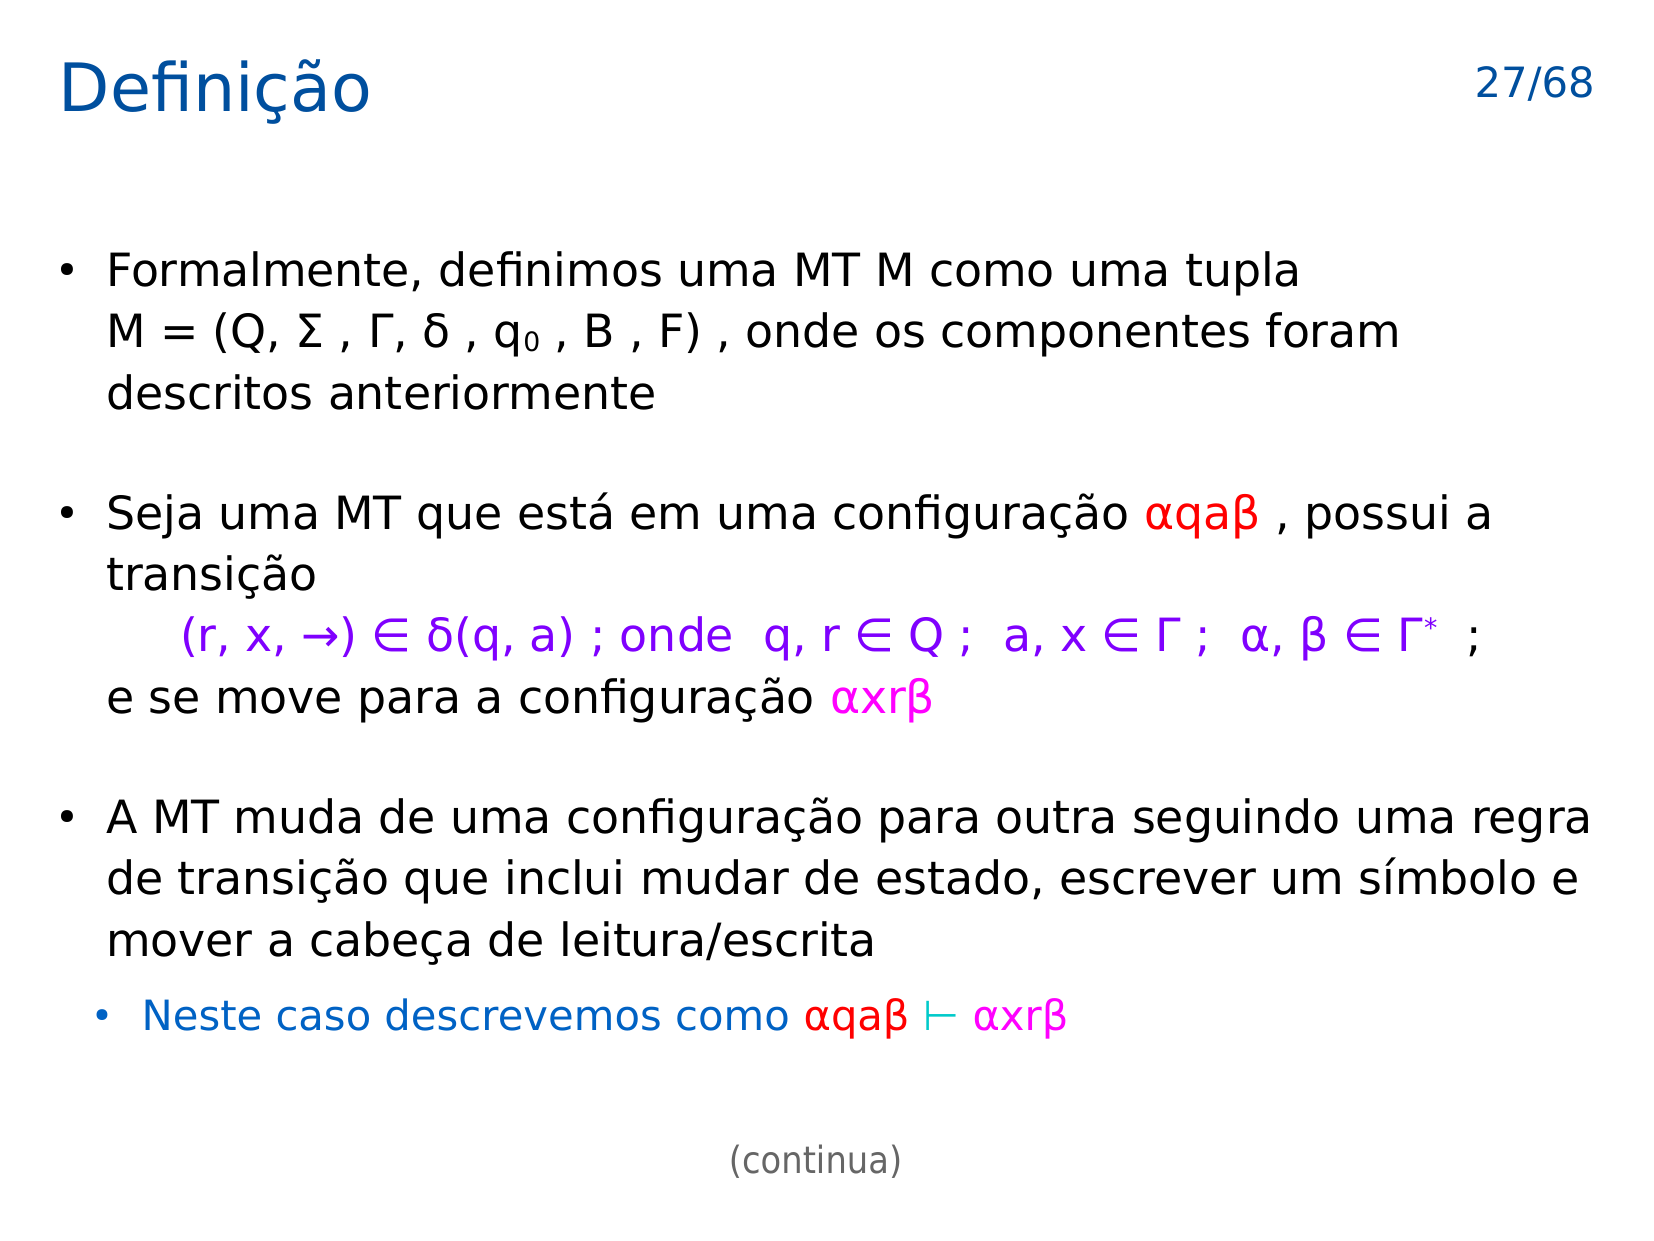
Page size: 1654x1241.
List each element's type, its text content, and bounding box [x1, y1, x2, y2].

title Definição [59, 29, 1625, 148]
text_box (continua) [714, 1131, 918, 1190]
list Formalmente, definimos uma MT M como uma tupla M = (Q, Σ , Γ, δ , q0 , B , F) , onde os componentes foram descritos anteriormente Seja uma MT que está em uma configuração αqaβ , possui a transição (r, x, →) ∈ δ(q, a) ; onde q, r ∈ Q ; a, x ∈ Γ ; α, β ∈ Γ* ; e se move para a configuração αxrβ A MT muda de uma configuração para outra seguindo uma regra de transição que inclui mudar de estado, escrever um símbolo e mover a cabeça de leitura/escrita Neste caso descrevemos como αqaβ ⊢ αxrβ [59, 236, 1595, 1211]
